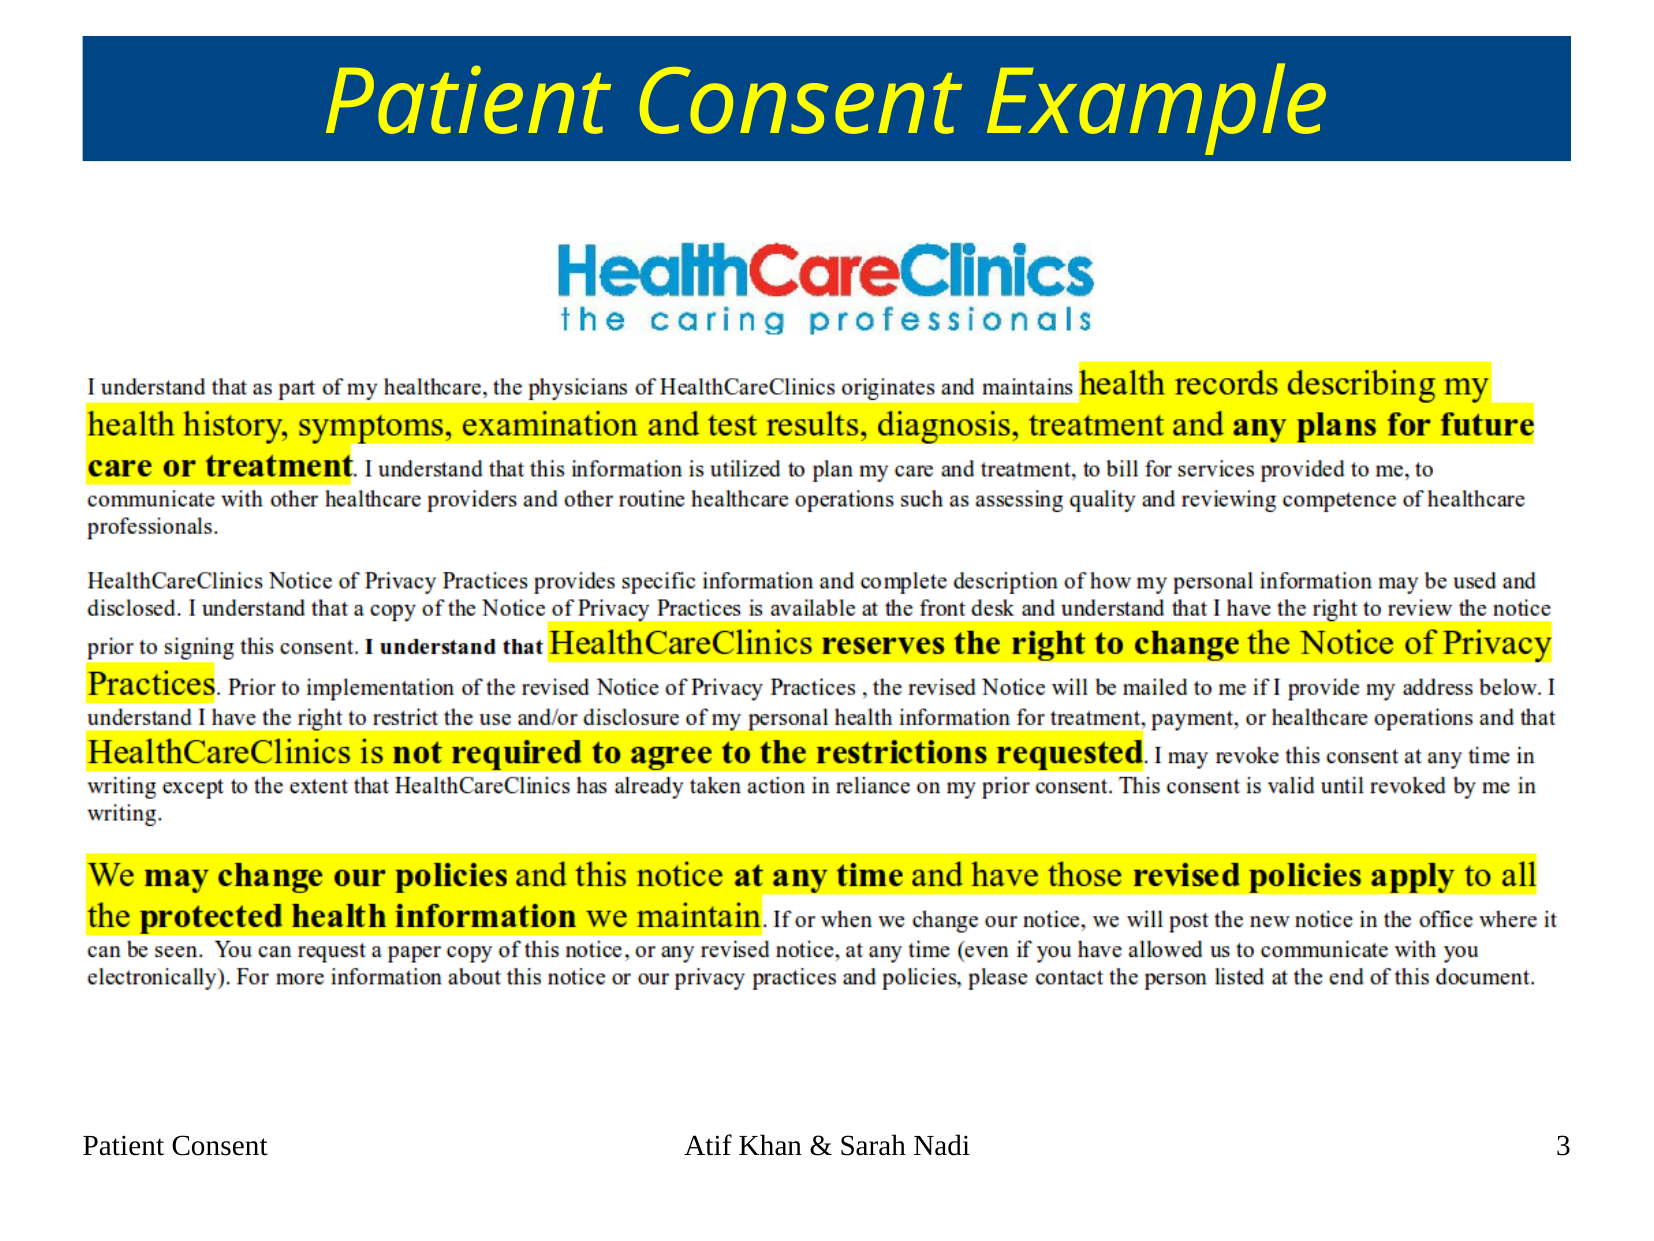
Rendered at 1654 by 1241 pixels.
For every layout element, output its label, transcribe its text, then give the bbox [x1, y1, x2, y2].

title Patient Consent Example [82, 37, 1571, 160]
picture [82, 235, 1560, 1016]
